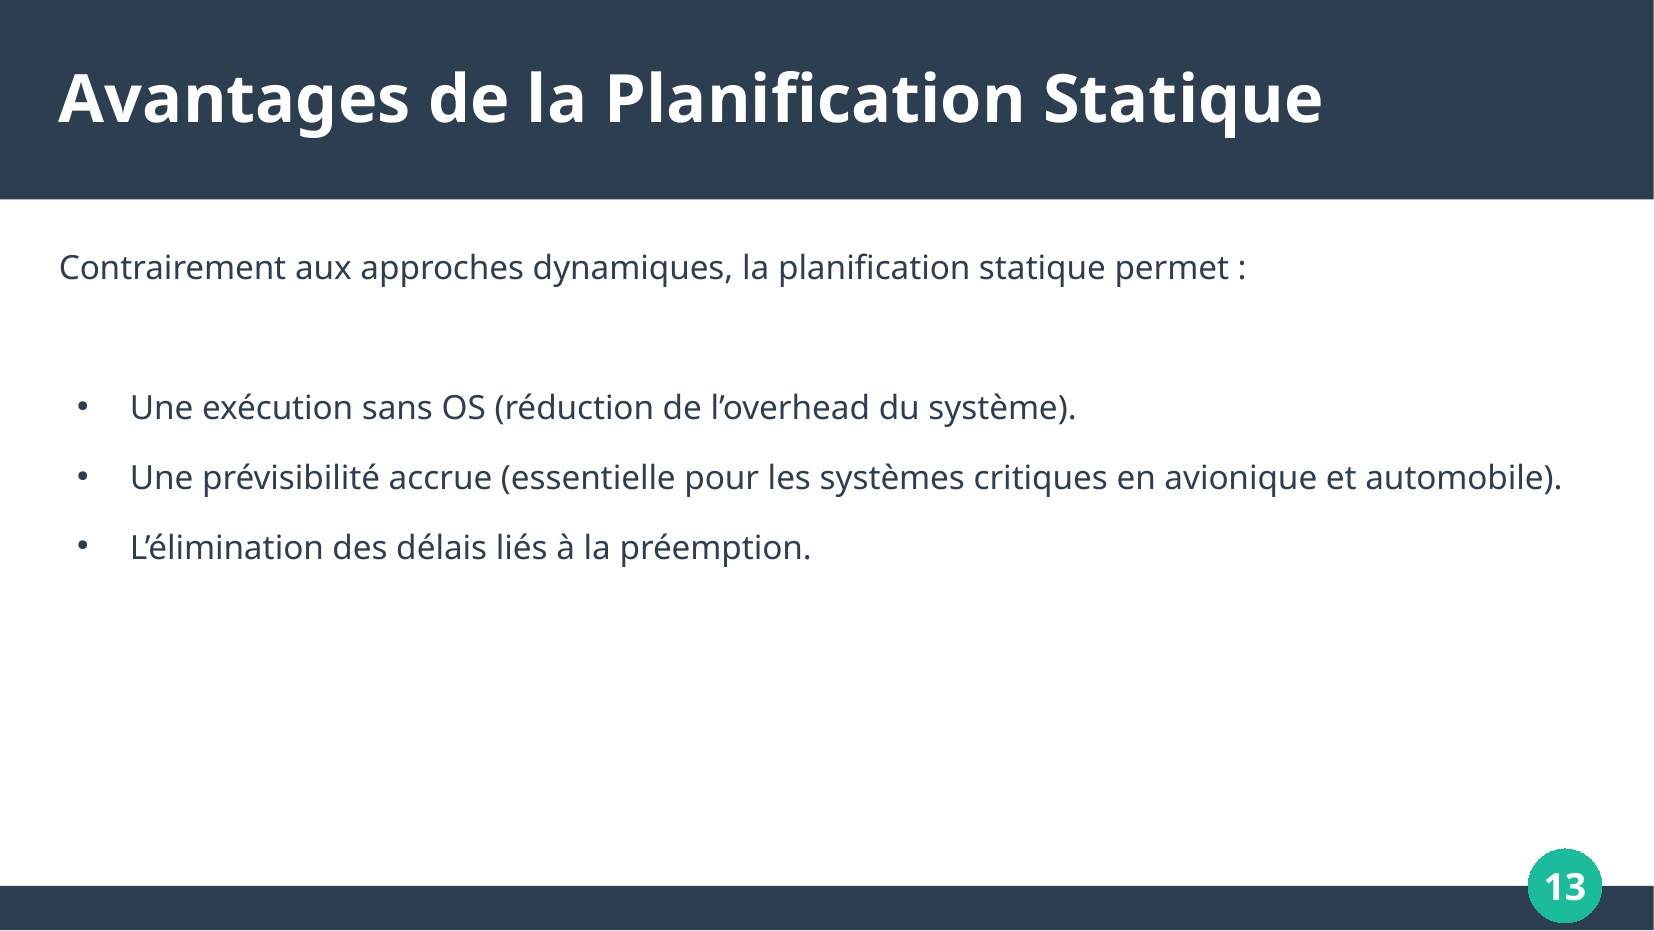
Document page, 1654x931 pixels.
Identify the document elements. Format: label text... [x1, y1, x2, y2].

list Contrairement aux approches dynamiques, la planification statique permet : Une exécution sans OS (réduction de l’overhead du système). Une prévisibilité accrue (essentielle pour les systèmes critiques en avionique et automobile). L’élimination des délais liés à la préemption. [59, 243, 1595, 864]
title Avantages de la Planification Statique [59, 37, 1595, 156]
